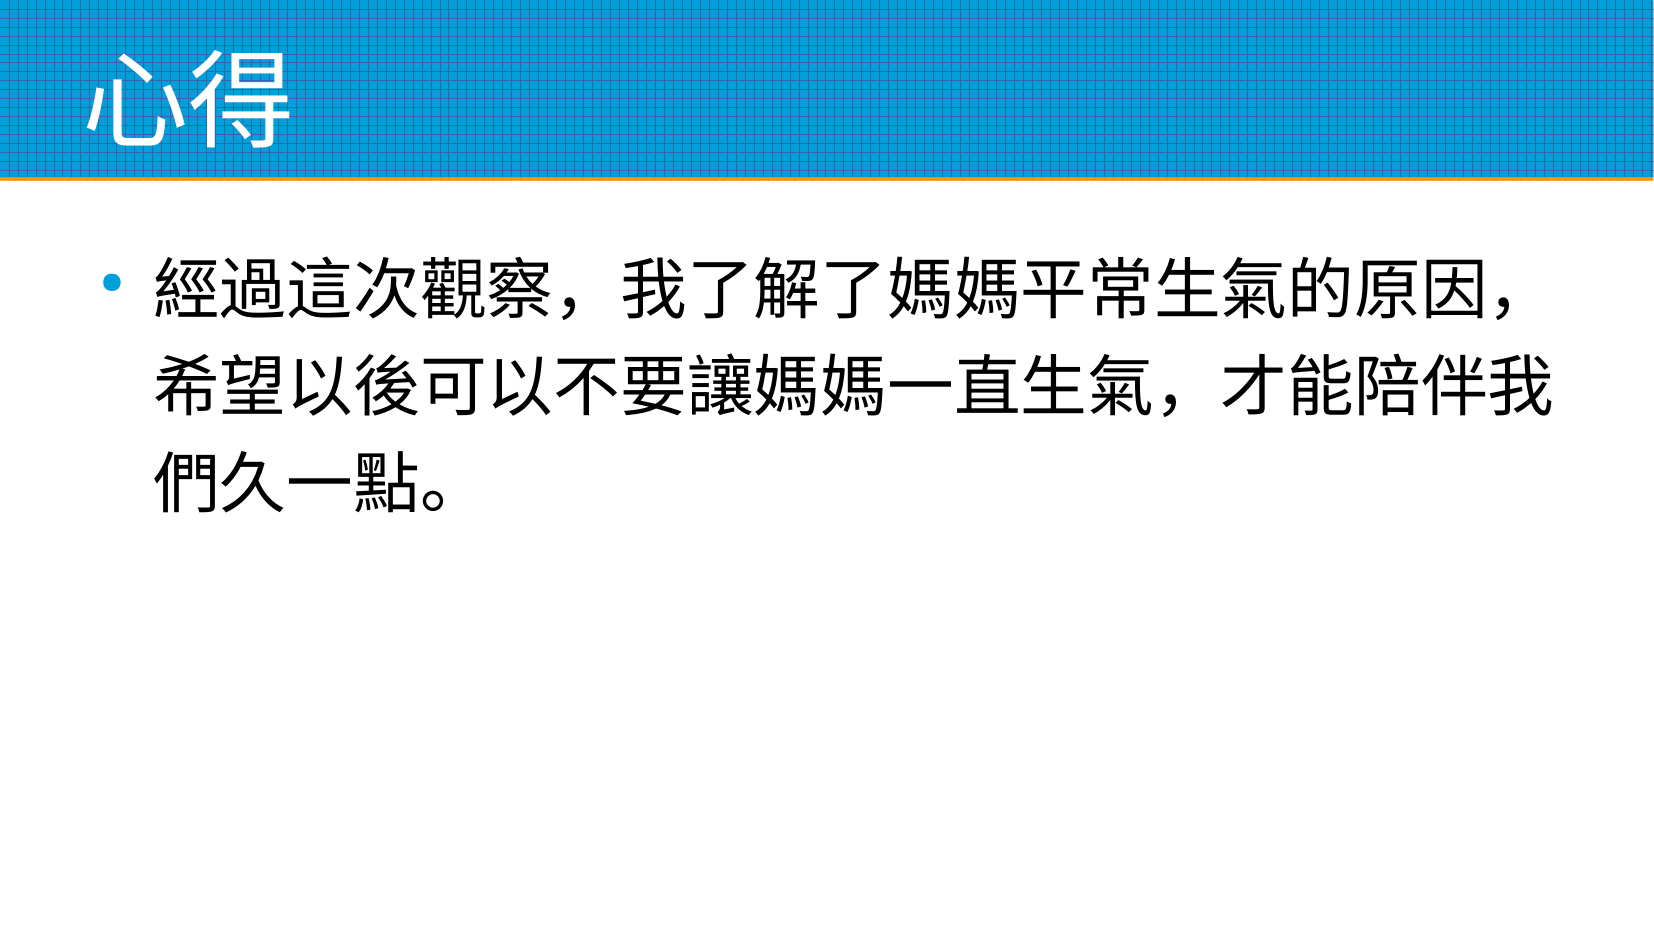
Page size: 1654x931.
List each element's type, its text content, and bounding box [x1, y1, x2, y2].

title 心得 [82, 14, 1571, 171]
list 經過這次觀察，我了解了媽媽平常生氣的原因，希望以後可以不要讓媽媽一直生氣，才能陪伴我們久一點。 [82, 236, 1563, 811]
